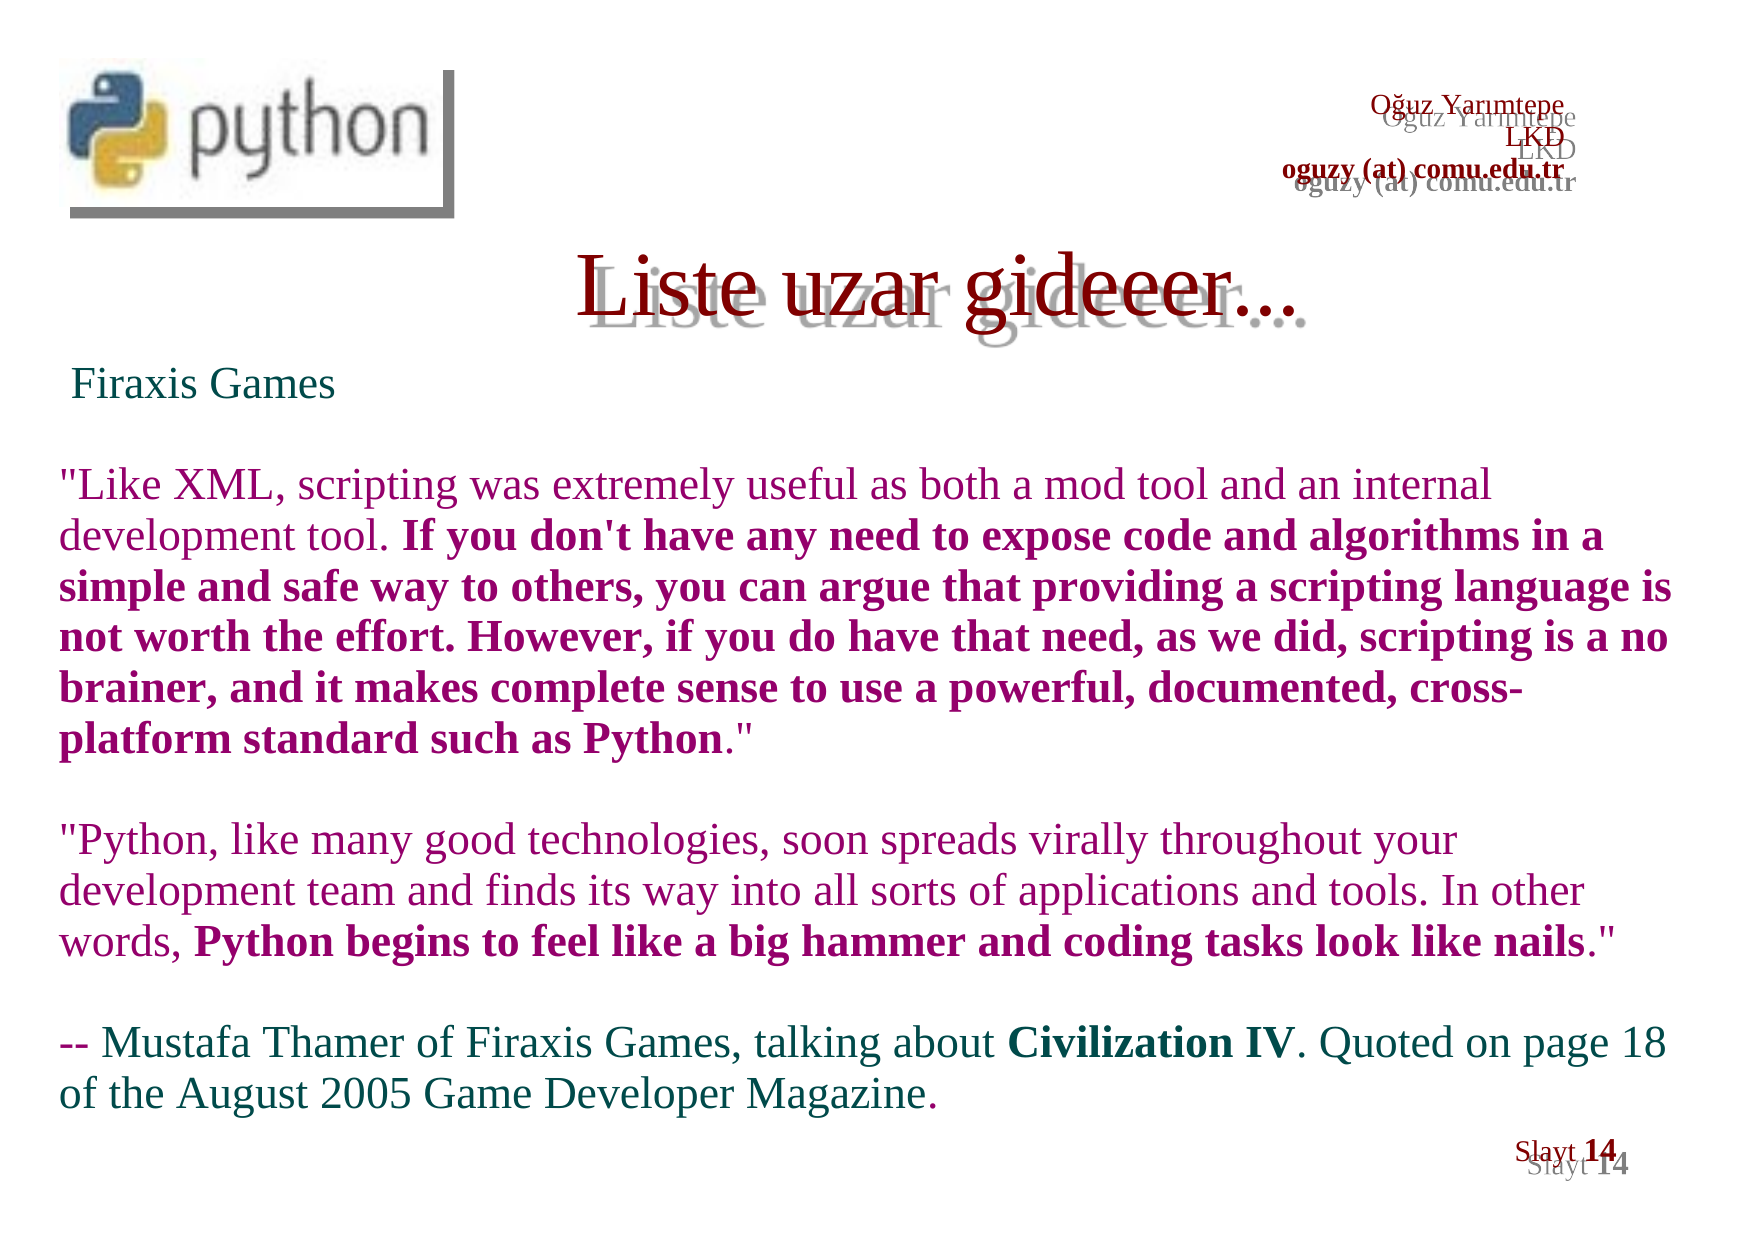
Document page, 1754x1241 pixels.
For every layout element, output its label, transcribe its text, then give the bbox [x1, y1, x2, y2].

title Liste uzar gideeer... [194, 214, 1684, 306]
picture [59, 58, 443, 207]
subtitle Firaxis Games "Like XML, scripting was extremely useful as both a mod tool and an internal development tool. If you don't have any need to expose code and algorithms in a simple and safe way to others, you can argue that providing a scripting language is not worth the effort. However, if you do have that need, as we did, scripting is a no brainer, and it makes complete sense to use a powerful, documented, cross-platform standard such as Python." "Python, like many good technologies, soon spreads virally throughout your development team and finds its way into all sorts of applications and tools. In other words, Python begins to feel like a big hammer and coding tasks look like nails." -- Mustafa Thamer of Firaxis Games, talking about Civilization IV. Quoted on page 18 of the August 2005 Game Developer Magazine. [59, 306, 1695, 1170]
